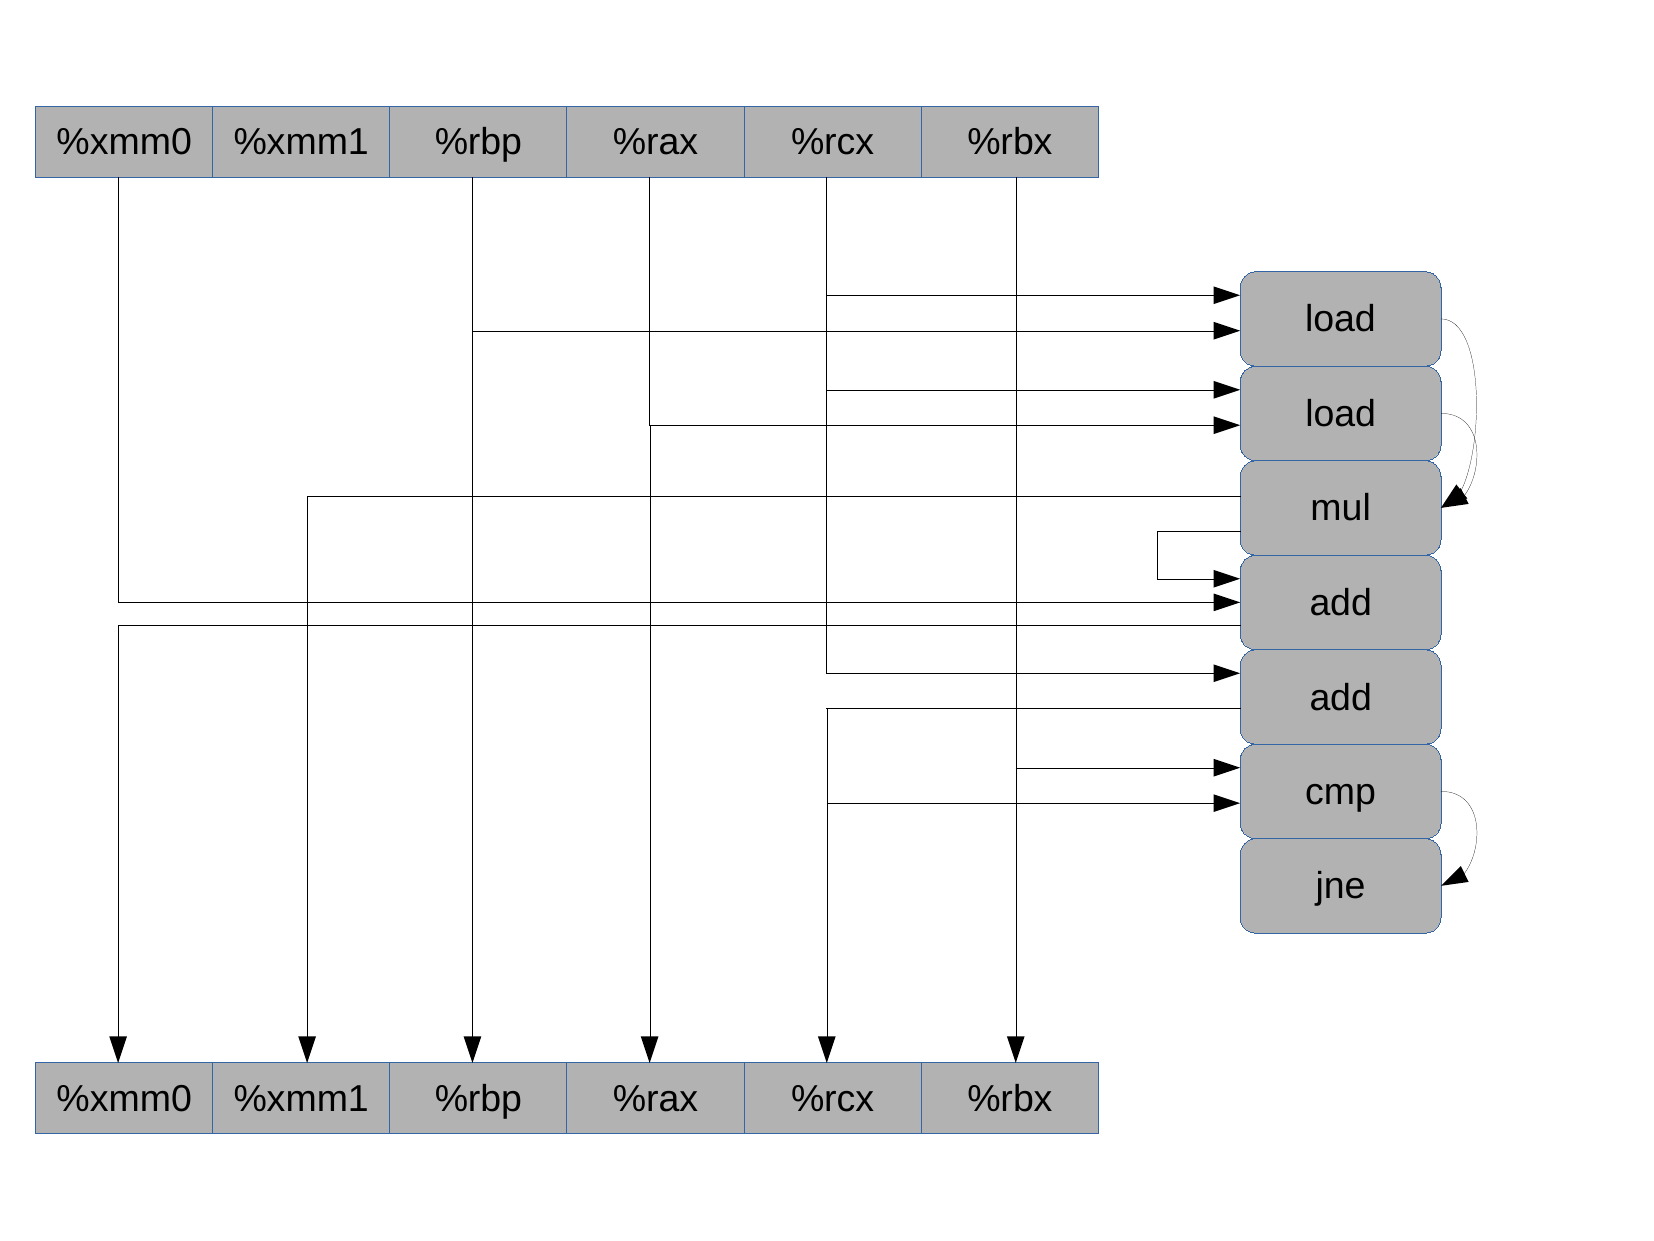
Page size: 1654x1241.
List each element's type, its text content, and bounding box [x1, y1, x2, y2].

text_box add [1240, 555, 1442, 650]
text_box %rbp [389, 1062, 566, 1134]
text_box mul [1240, 460, 1442, 555]
text_box load [1240, 366, 1442, 461]
text_box %rax [566, 106, 744, 178]
text_box add [1240, 649, 1442, 744]
text_box %xmm0 [35, 1062, 212, 1134]
text_box cmp [1240, 744, 1442, 839]
text_box jne [1240, 838, 1442, 934]
text_box %rbx [921, 106, 1099, 178]
text_box %rbp [389, 106, 566, 178]
text_box %xmm0 [35, 106, 212, 178]
text_box load [1240, 271, 1442, 366]
text_box %xmm1 [212, 1062, 389, 1134]
text_box %xmm1 [212, 106, 389, 178]
text_box %rcx [744, 1062, 921, 1134]
text_box %rbx [921, 1062, 1099, 1134]
text_box %rcx [744, 106, 921, 178]
text_box %rax [566, 1062, 744, 1134]
